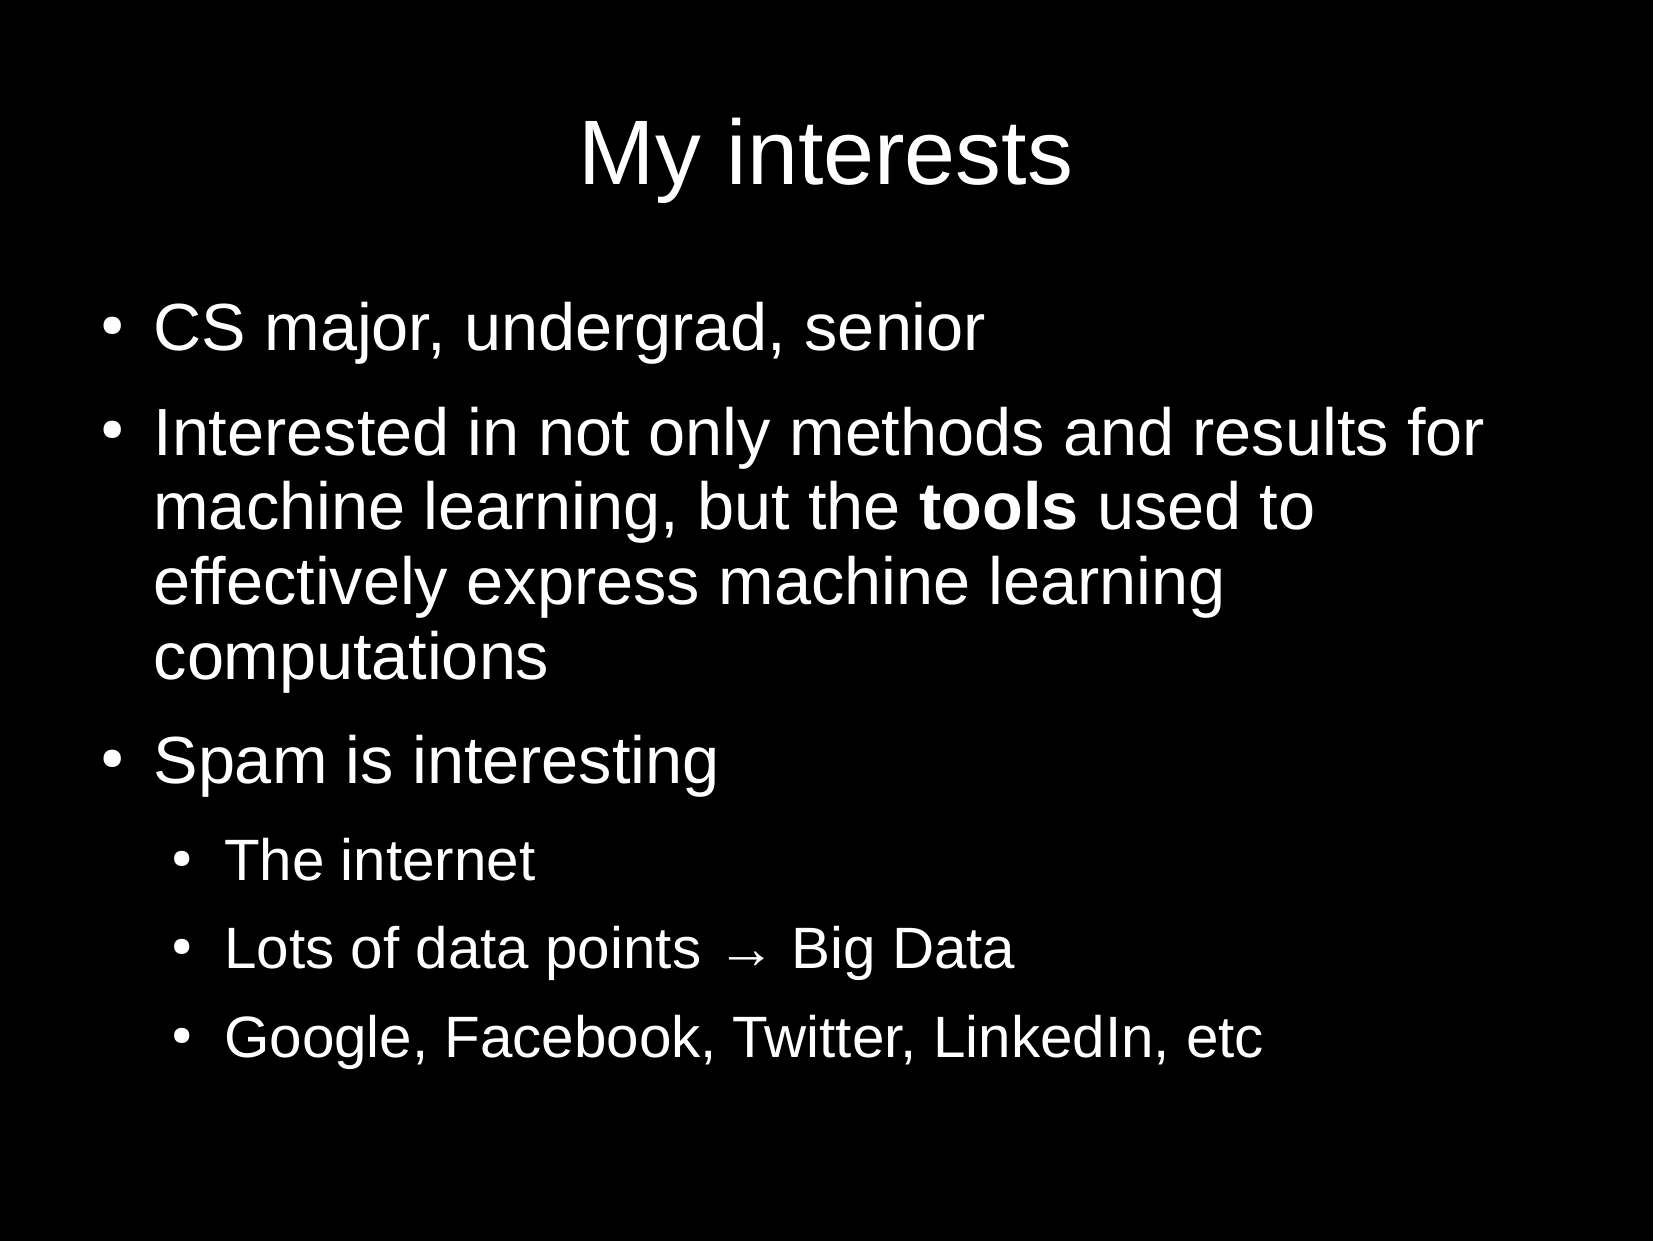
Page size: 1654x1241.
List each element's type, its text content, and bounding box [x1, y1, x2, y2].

list CS major, undergrad, senior Interested in not only methods and results for machine learning, but the tools used to effectively express machine learning computations Spam is interesting The internet Lots of data points → Big Data Google, Facebook, Twitter, LinkedIn, etc [82, 290, 1571, 1109]
title My interests [82, 56, 1571, 250]
